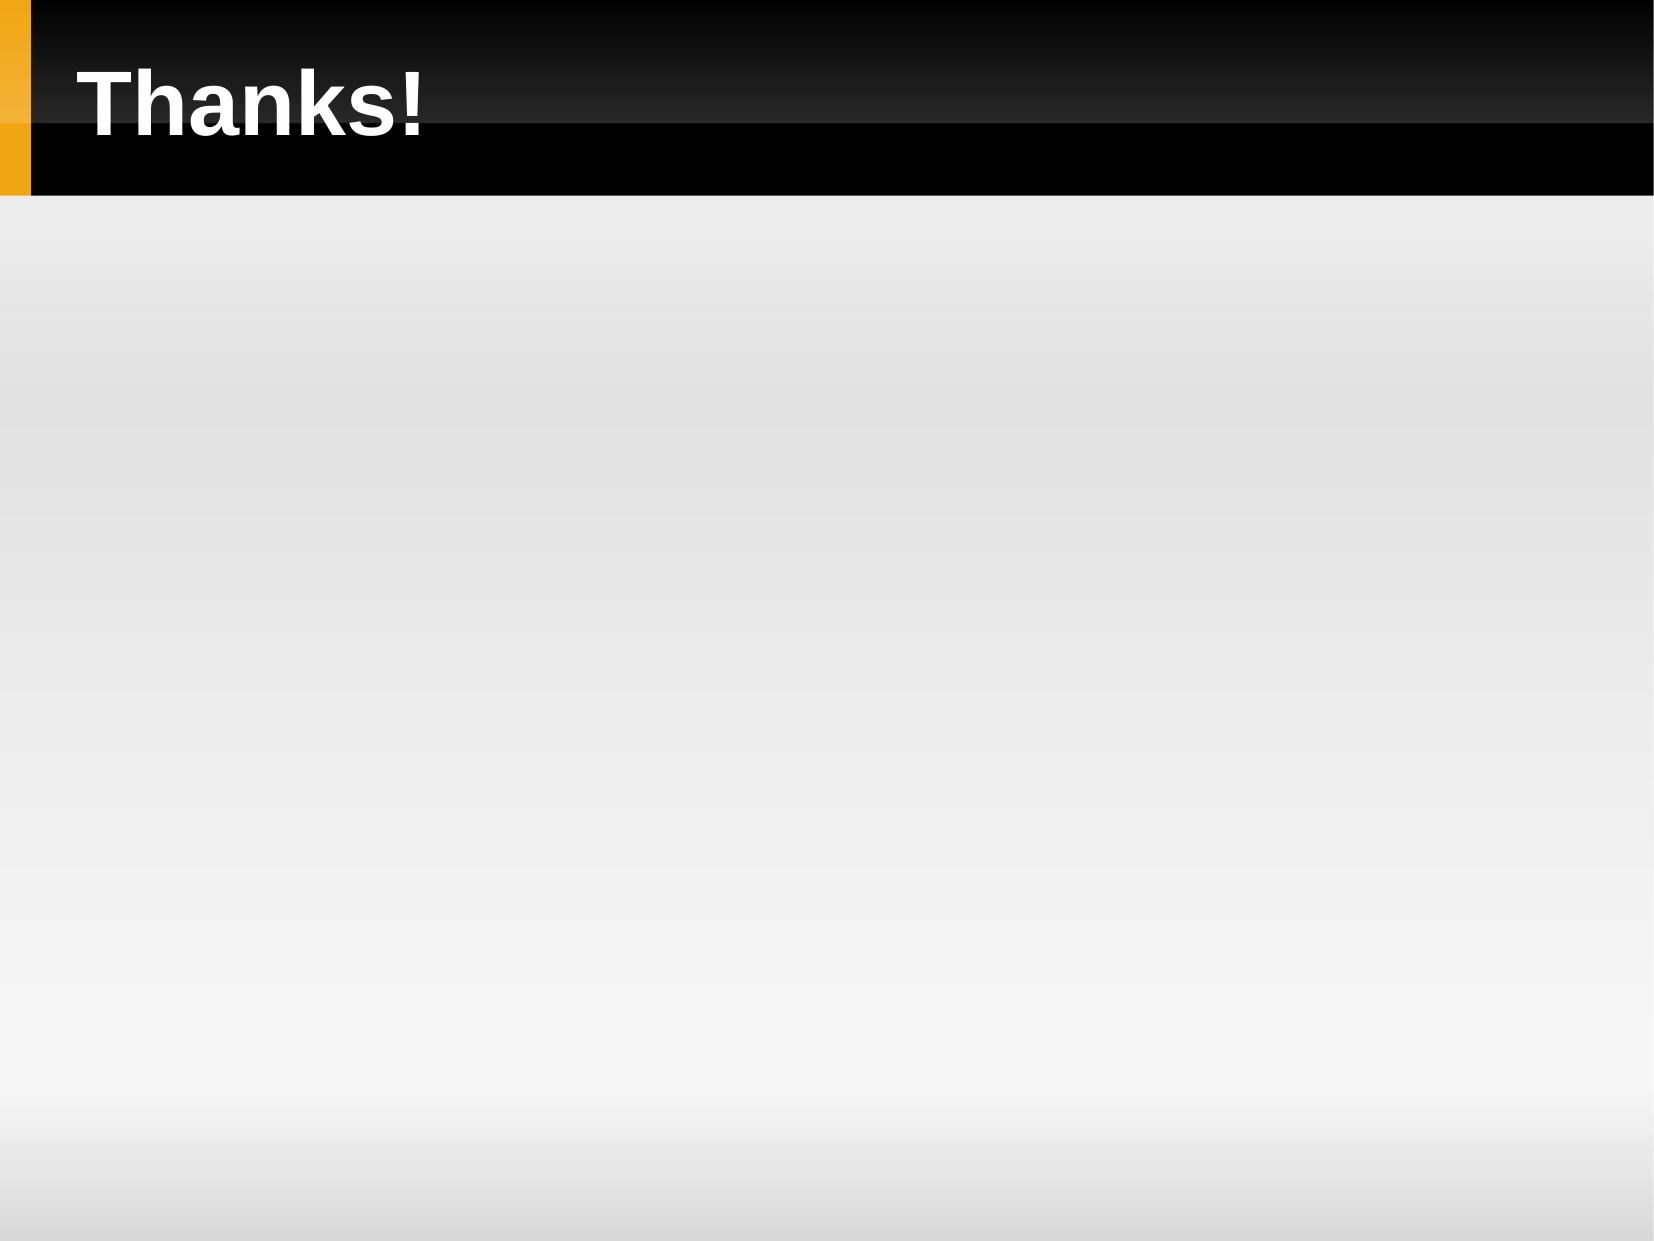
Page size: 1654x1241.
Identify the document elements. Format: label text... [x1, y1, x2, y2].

title Thanks! [76, 0, 1565, 208]
picture [0, 0, 1654, 1241]
